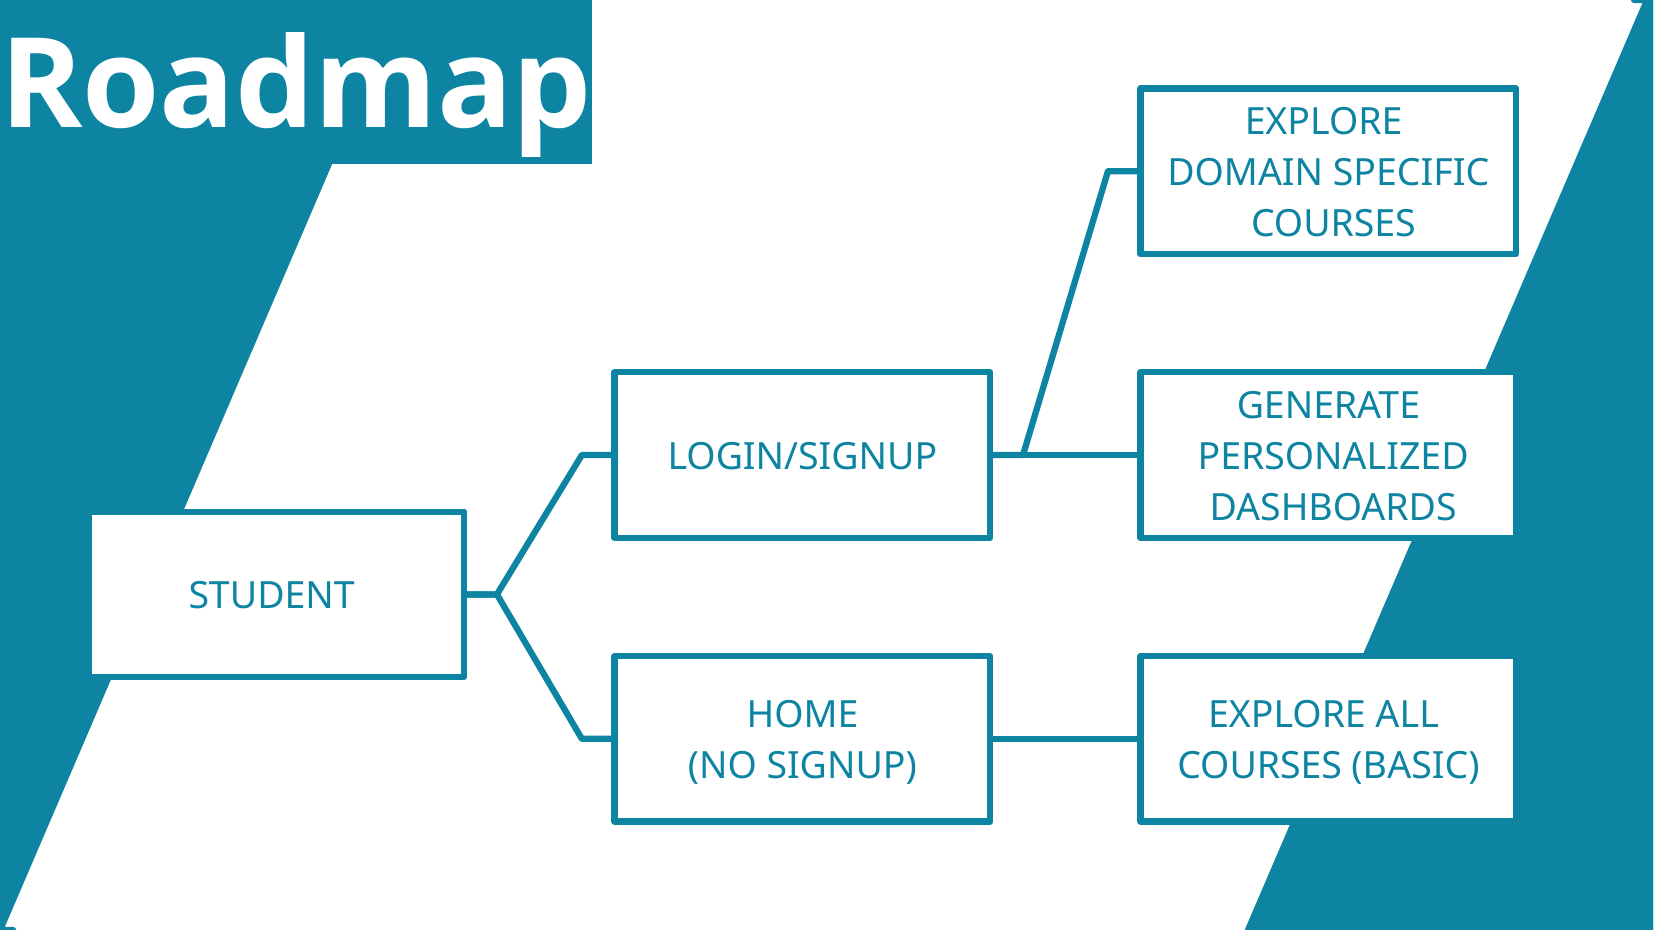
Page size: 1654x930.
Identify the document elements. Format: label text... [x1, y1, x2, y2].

text_box Student [88, 511, 465, 678]
text_box Home (No signup) [614, 656, 991, 822]
text_box Explore Domain specific courses [1140, 88, 1517, 254]
title Roadmap [0, 0, 601, 263]
text_box Login/SIGNUP [614, 372, 991, 538]
text_box EXPLORE ALL COURSES (basic) [1140, 656, 1517, 822]
text_box Generate PERSONALIZED DASHBOARDs [1140, 372, 1517, 538]
